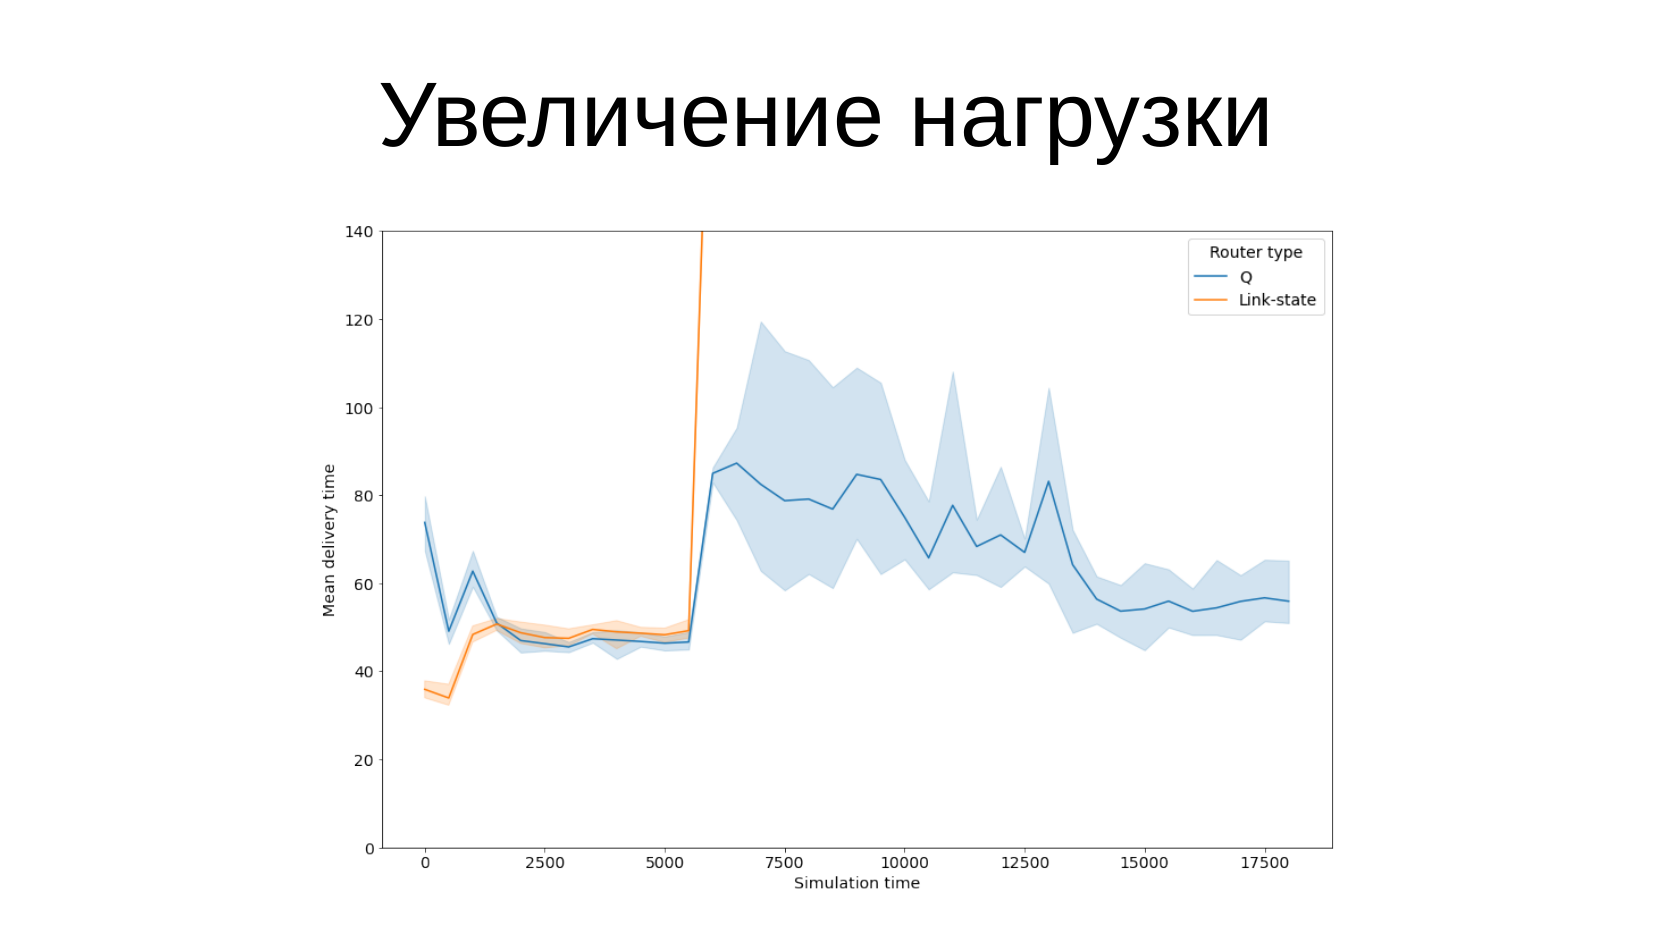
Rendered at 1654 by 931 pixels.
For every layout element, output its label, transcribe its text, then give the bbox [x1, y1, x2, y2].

picture [315, 217, 1339, 901]
title Увеличение нагрузки [82, 37, 1571, 193]
